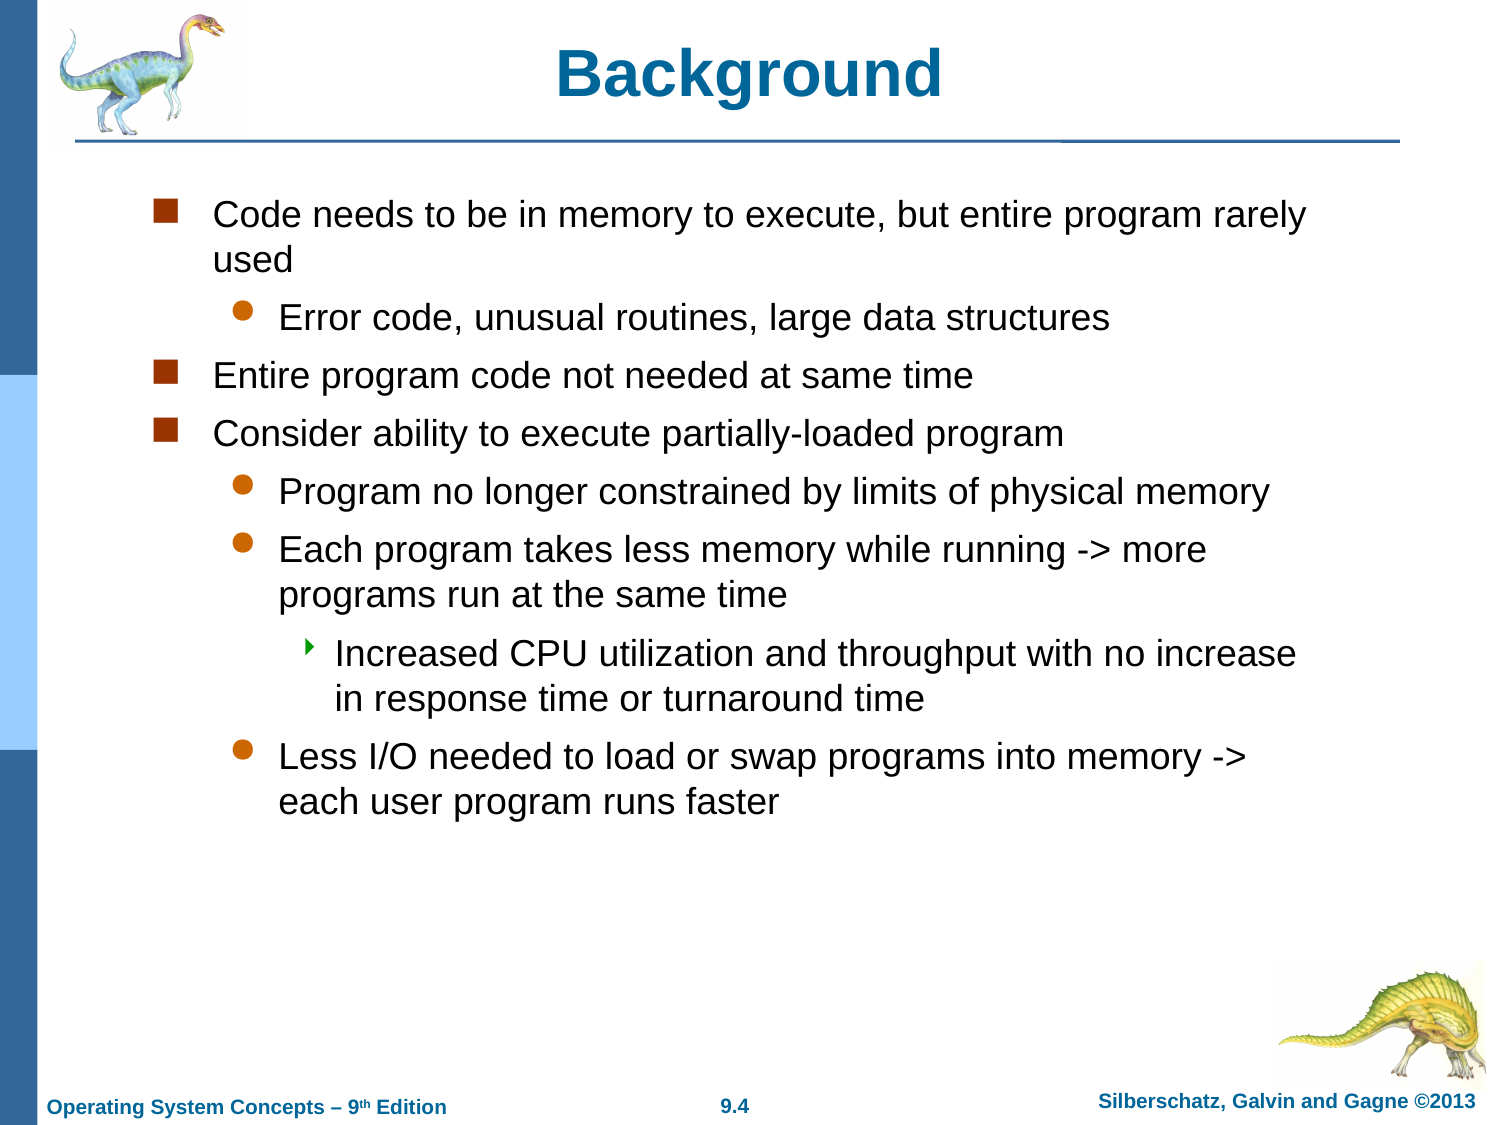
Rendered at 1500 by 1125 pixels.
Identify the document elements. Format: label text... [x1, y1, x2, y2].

list Code needs to be in memory to execute, but entire program rarely used Error code, unusual routines, large data structures Entire program code not needed at same time Consider ability to execute partially-loaded program Program no longer constrained by limits of physical memory Each program takes less memory while running -> more programs run at the same time Increased CPU utilization and throughput with no increase in response time or turnaround time Less I/O needed to load or swap programs into memory -> each user program runs faster [141, 182, 1325, 926]
picture [46, 0, 243, 149]
title Background [75, 23, 1425, 118]
picture [1275, 959, 1486, 1090]
